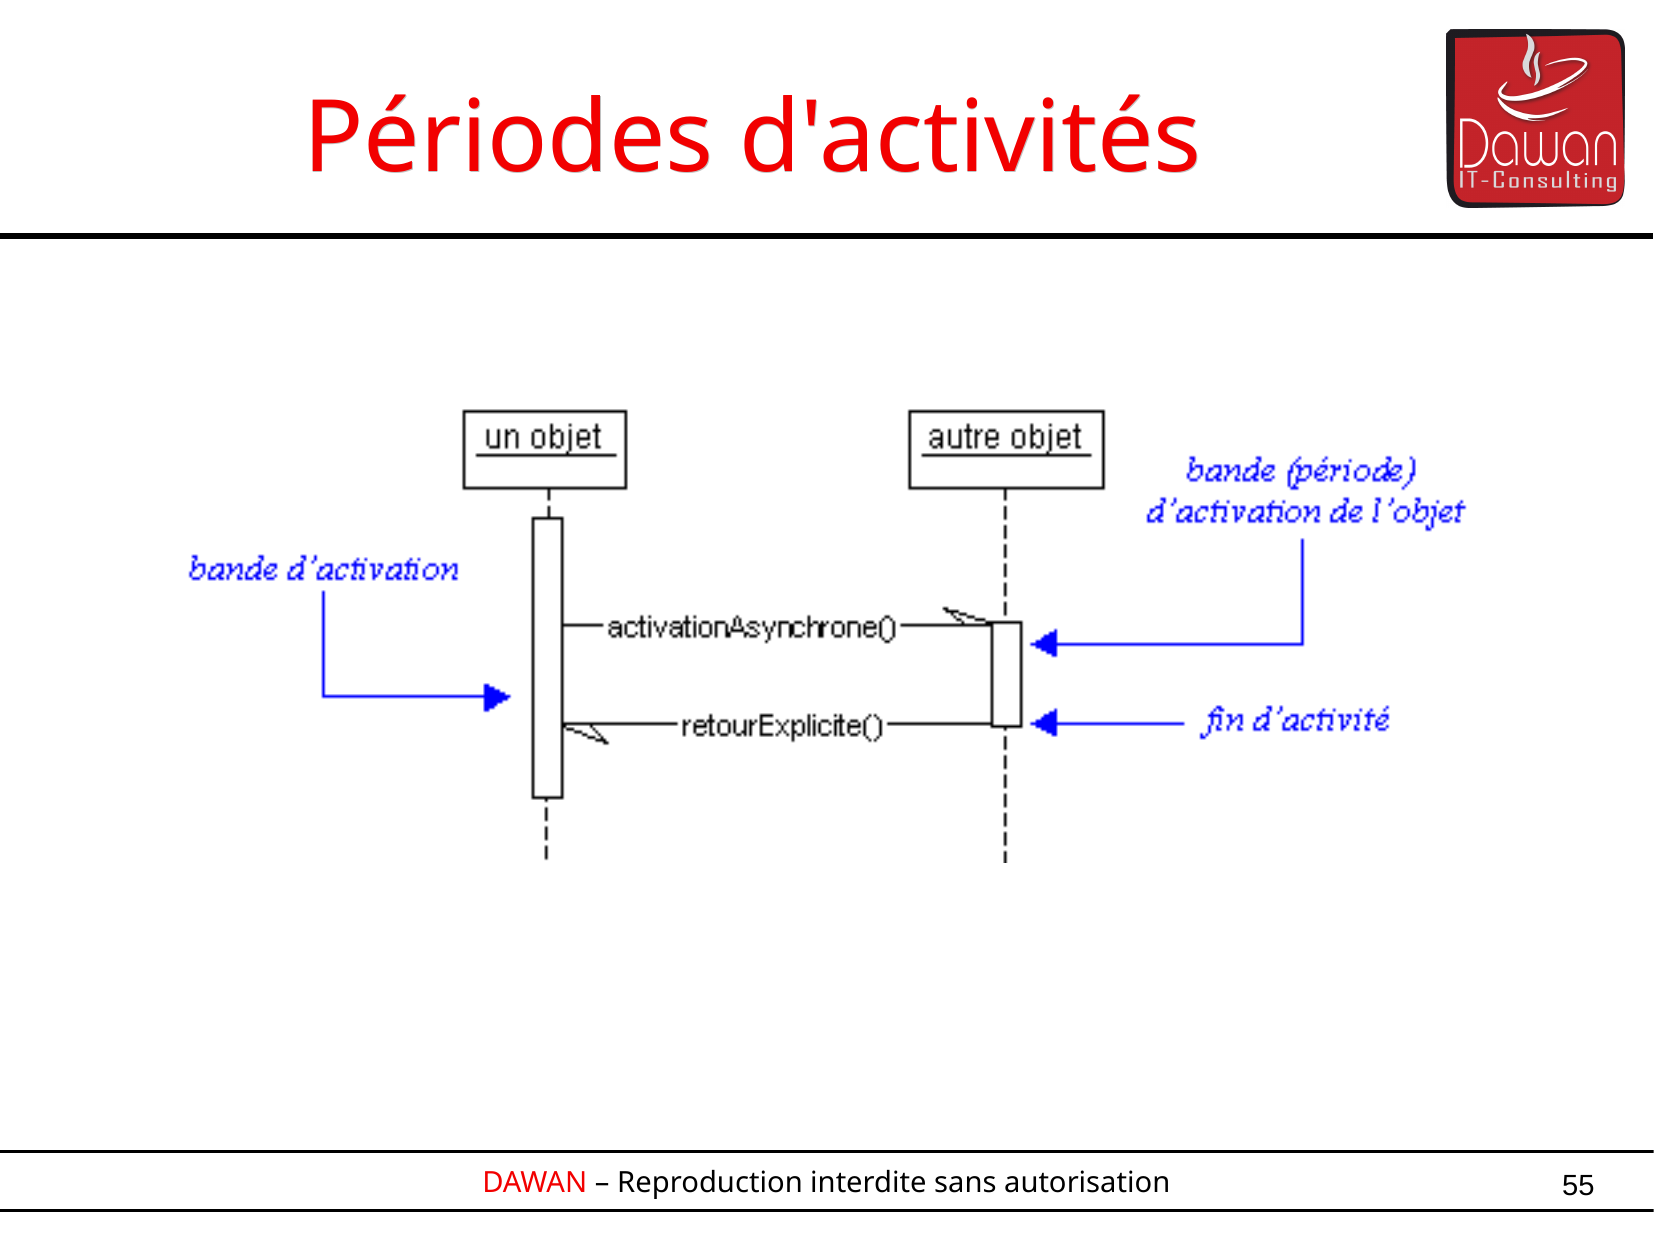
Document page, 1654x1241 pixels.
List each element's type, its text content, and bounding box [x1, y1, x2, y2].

title Périodes d'activités [59, 29, 1447, 237]
picture [1447, 29, 1625, 208]
picture [177, 389, 1477, 863]
